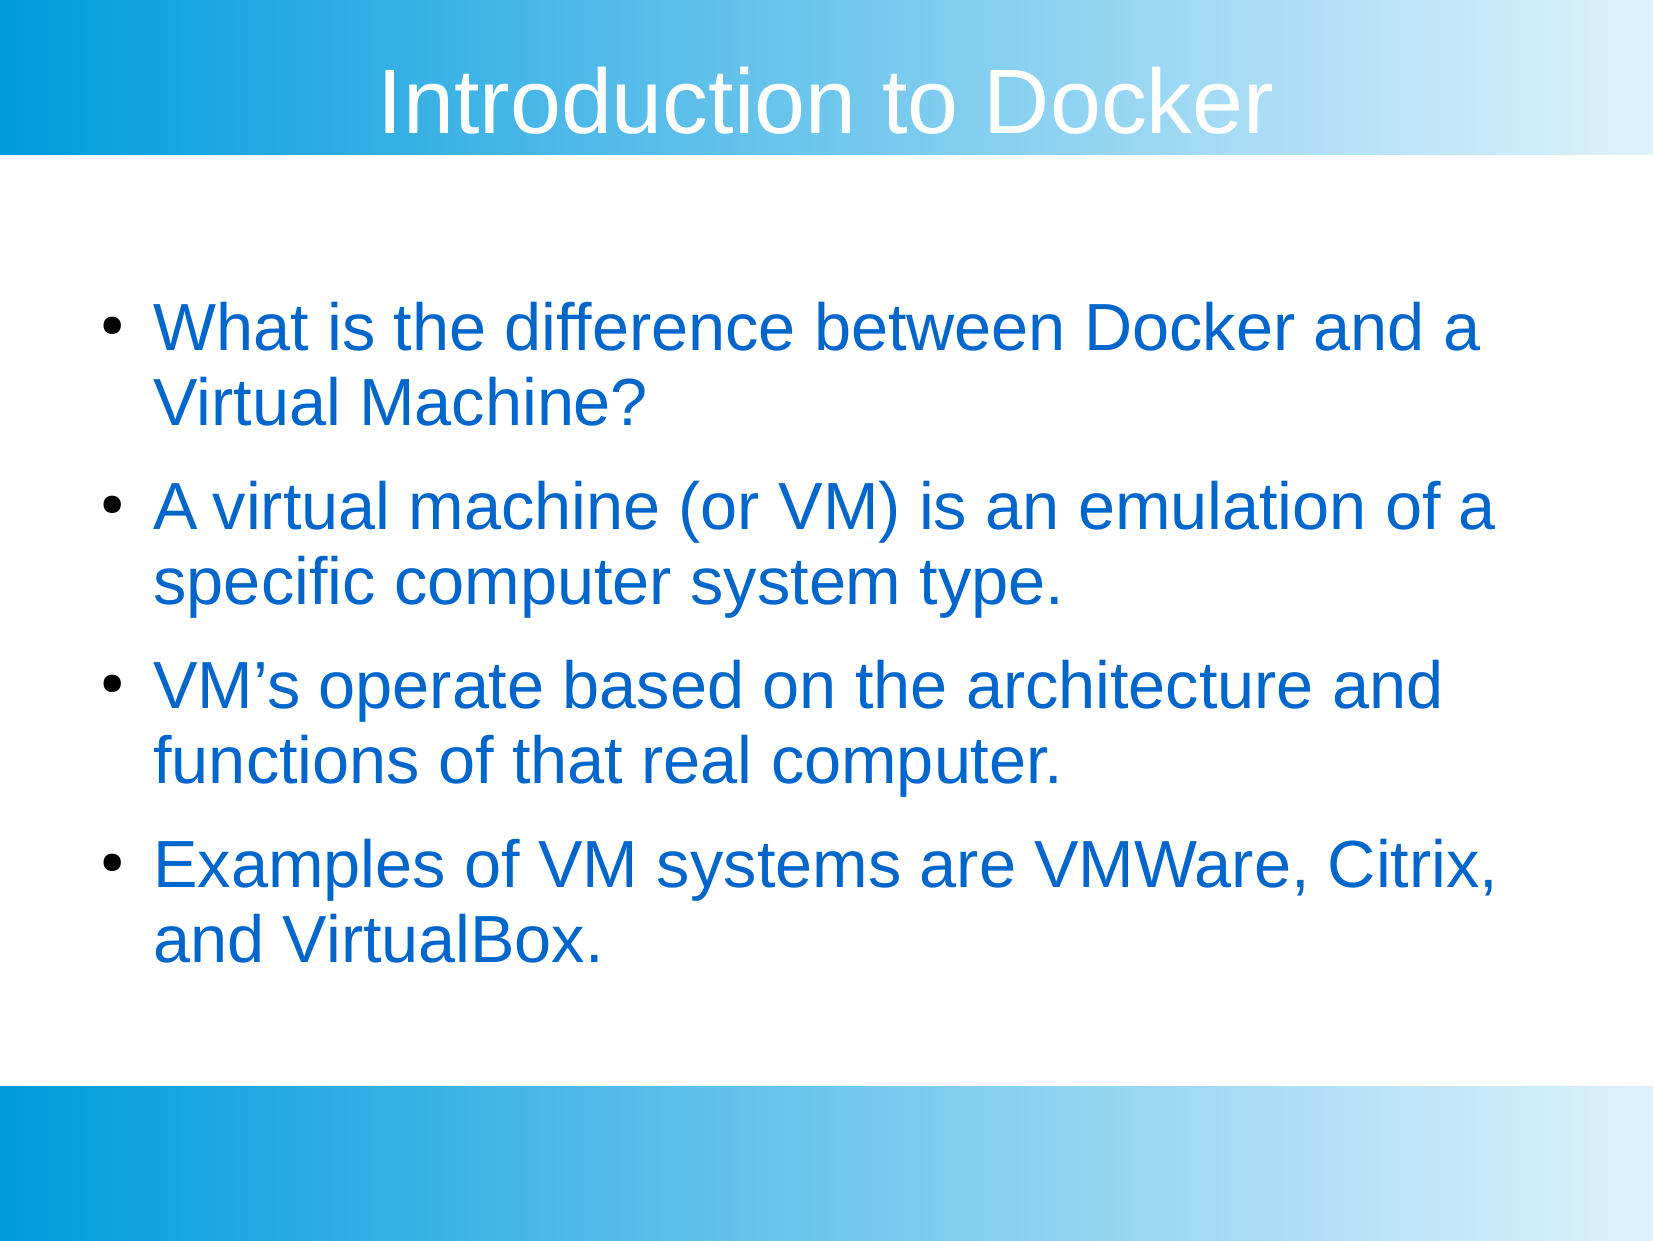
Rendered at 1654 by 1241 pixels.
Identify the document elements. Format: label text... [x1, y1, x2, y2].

list What is the difference between Docker and a Virtual Machine? A virtual machine (or VM) is an emulation of a specific computer system type. VM’s operate based on the architecture and functions of that real computer. Examples of VM systems are VMWare, Citrix, and VirtualBox. [82, 290, 1571, 1010]
title Introduction to Docker [82, 49, 1571, 155]
